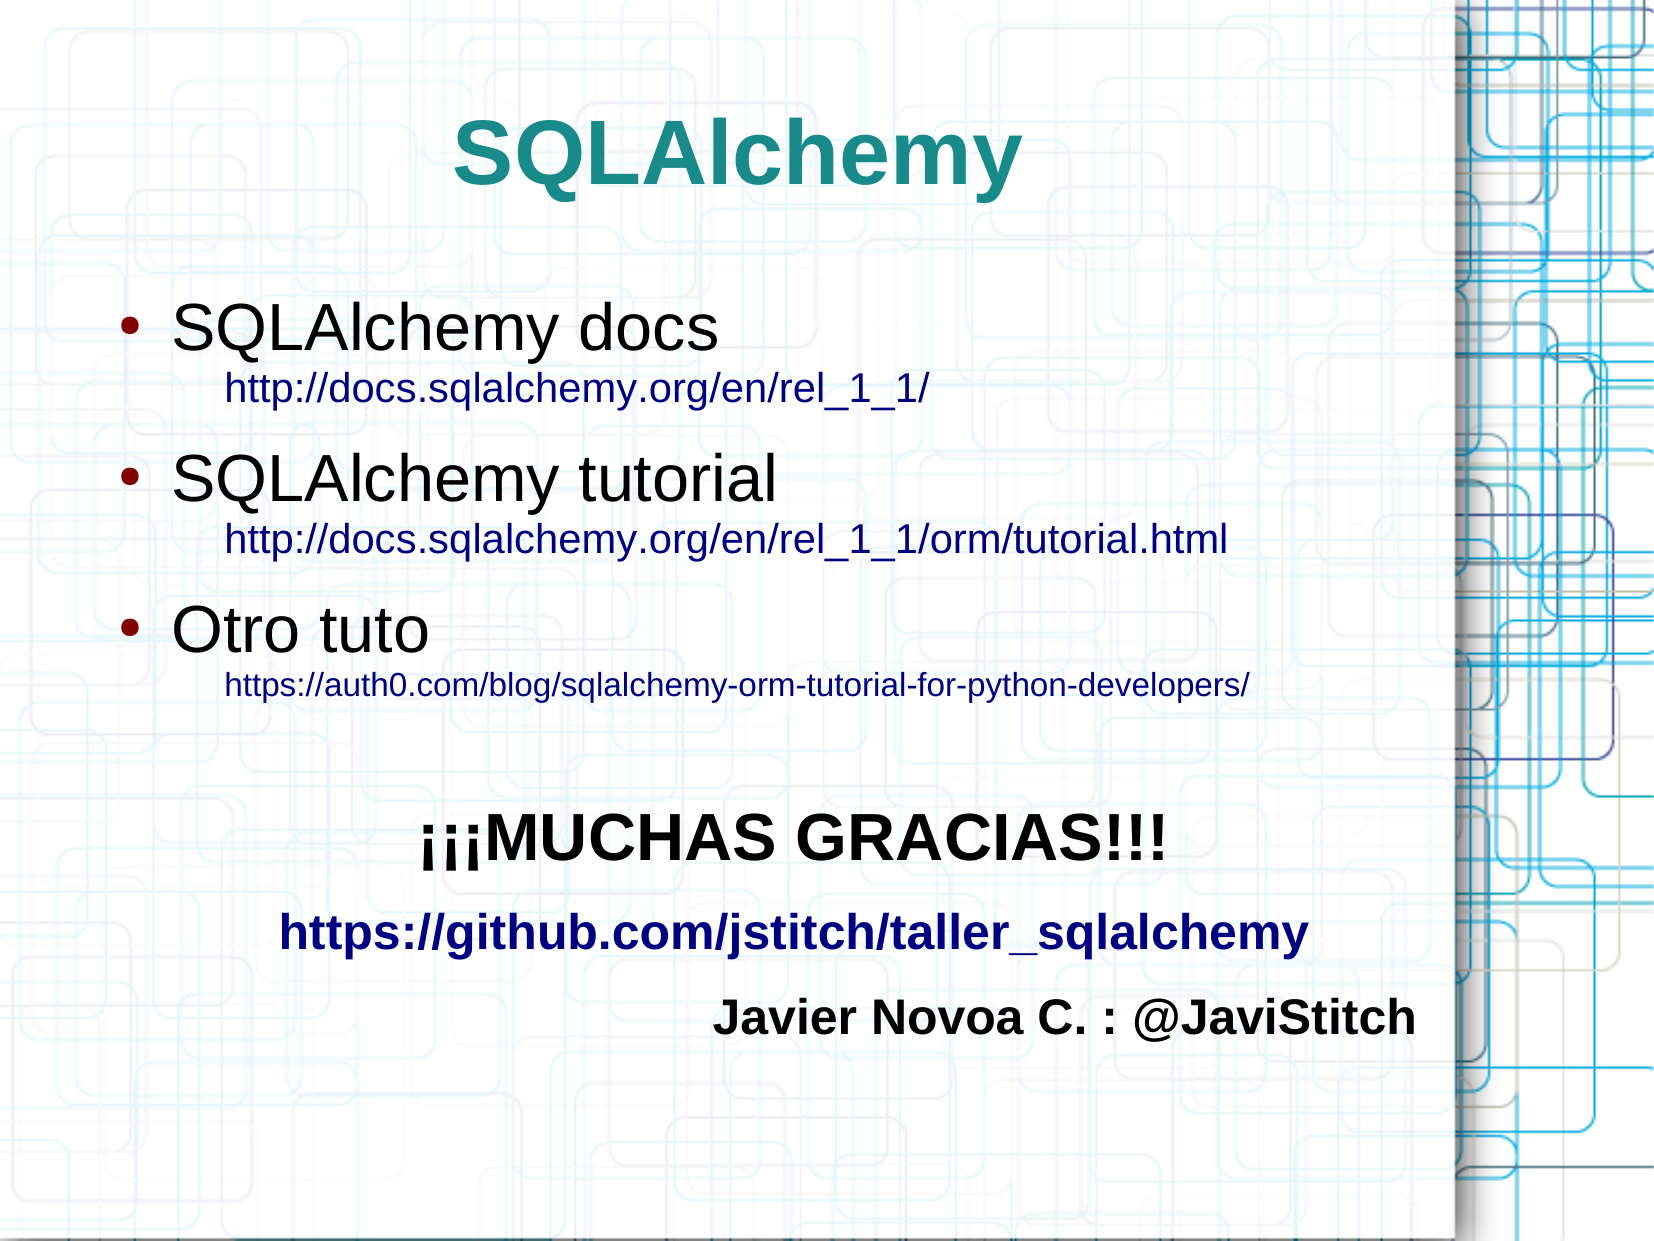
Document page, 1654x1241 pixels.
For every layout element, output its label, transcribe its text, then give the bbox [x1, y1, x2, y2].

title SQLAlchemy [59, 49, 1418, 257]
list SQLAlchemy docs http://docs.sqlalchemy.org/en/rel_1_1/ SQLAlchemy tutorial http://docs.sqlalchemy.org/en/rel_1_1/orm/tutorial.html Otro tuto https://auth0.com/blog/sqlalchemy-orm-tutorial-for-python-developers/ ¡¡¡MUCHAS GRACIAS!!! https://github.com/jstitch/taller_sqlalchemy Javier Novoa C. : @JaviStitch [82, 290, 1418, 1069]
picture [0, 0, 1654, 1241]
